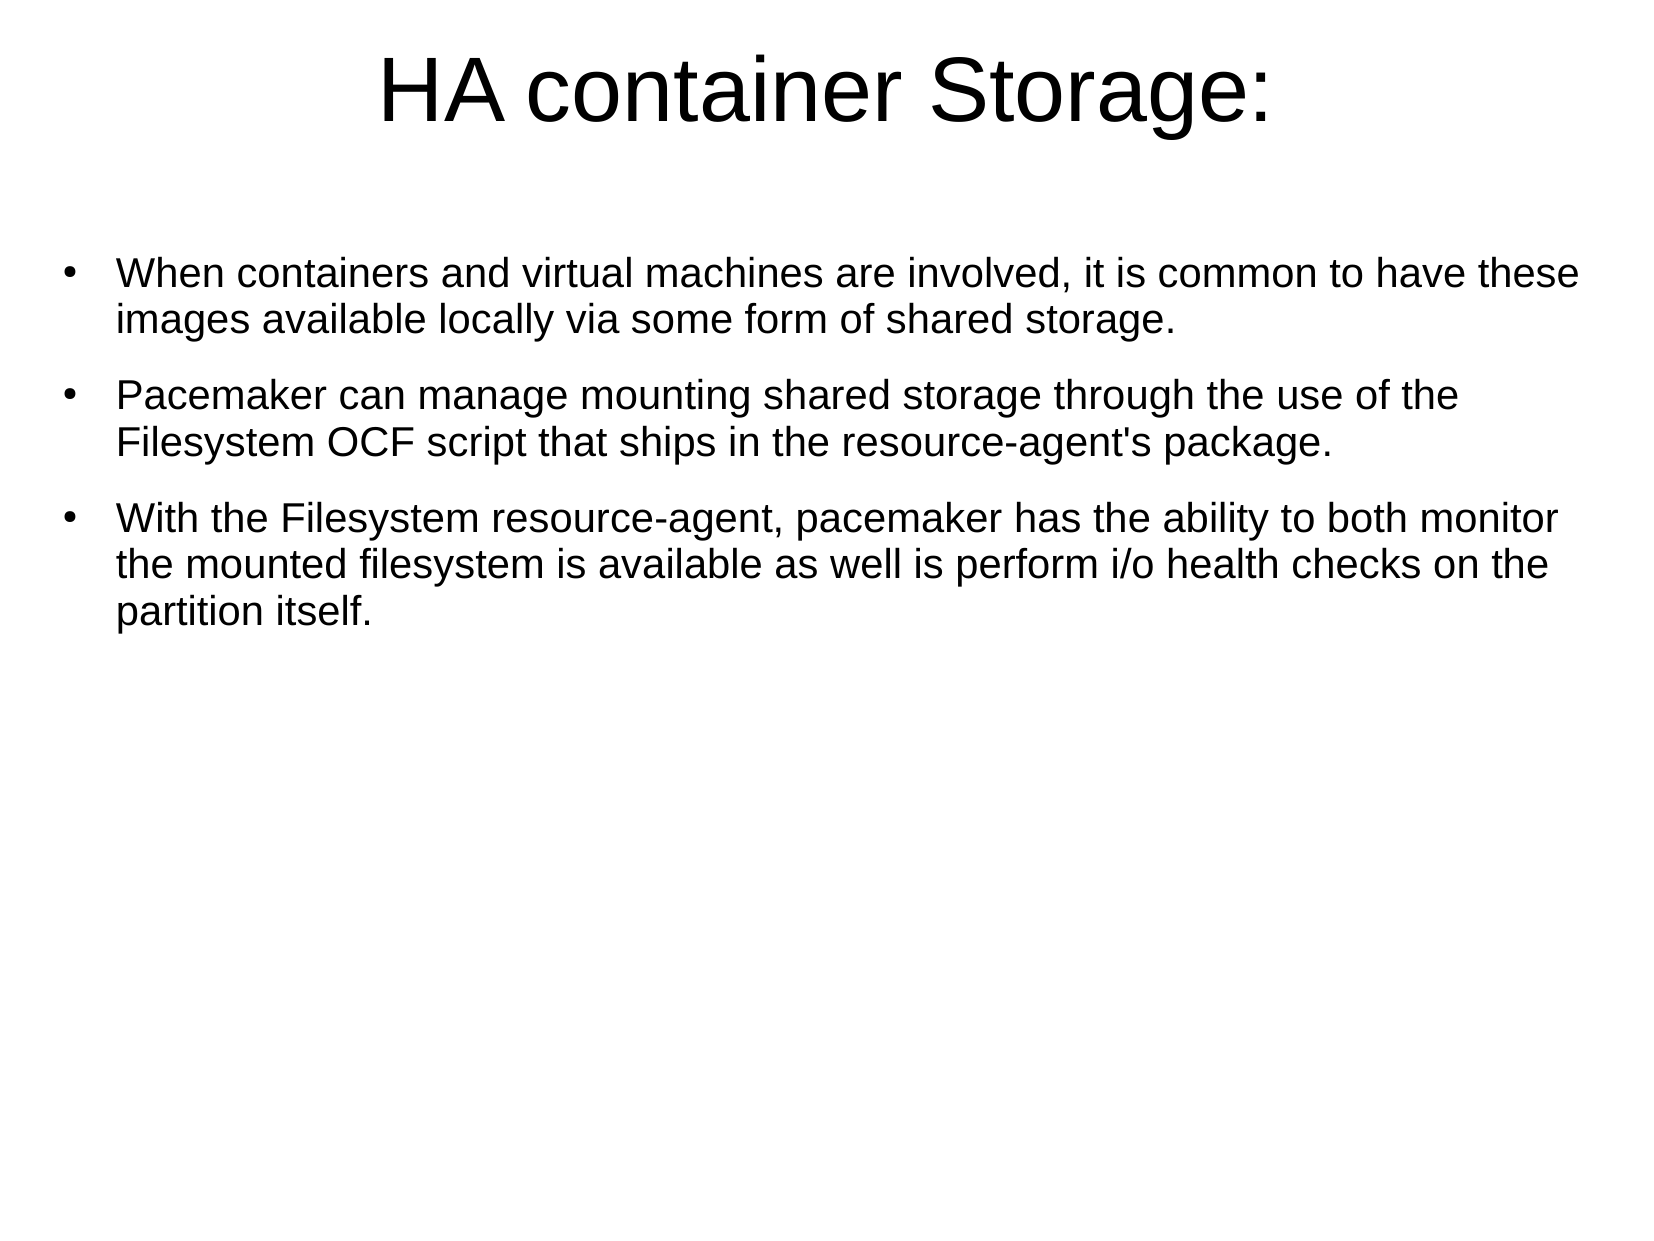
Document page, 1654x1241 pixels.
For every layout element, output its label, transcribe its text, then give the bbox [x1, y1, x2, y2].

list When containers and virtual machines are involved, it is common to have these images available locally via some form of shared storage. Pacemaker can manage mounting shared storage through the use of the Filesystem OCF script that ships in the resource-agent's package. With the Filesystem resource-agent, pacemaker has the ability to both monitor the mounted filesystem is available as well is perform i/o health checks on the partition itself. [45, 249, 1621, 901]
title HA container Storage: [82, 13, 1571, 166]
